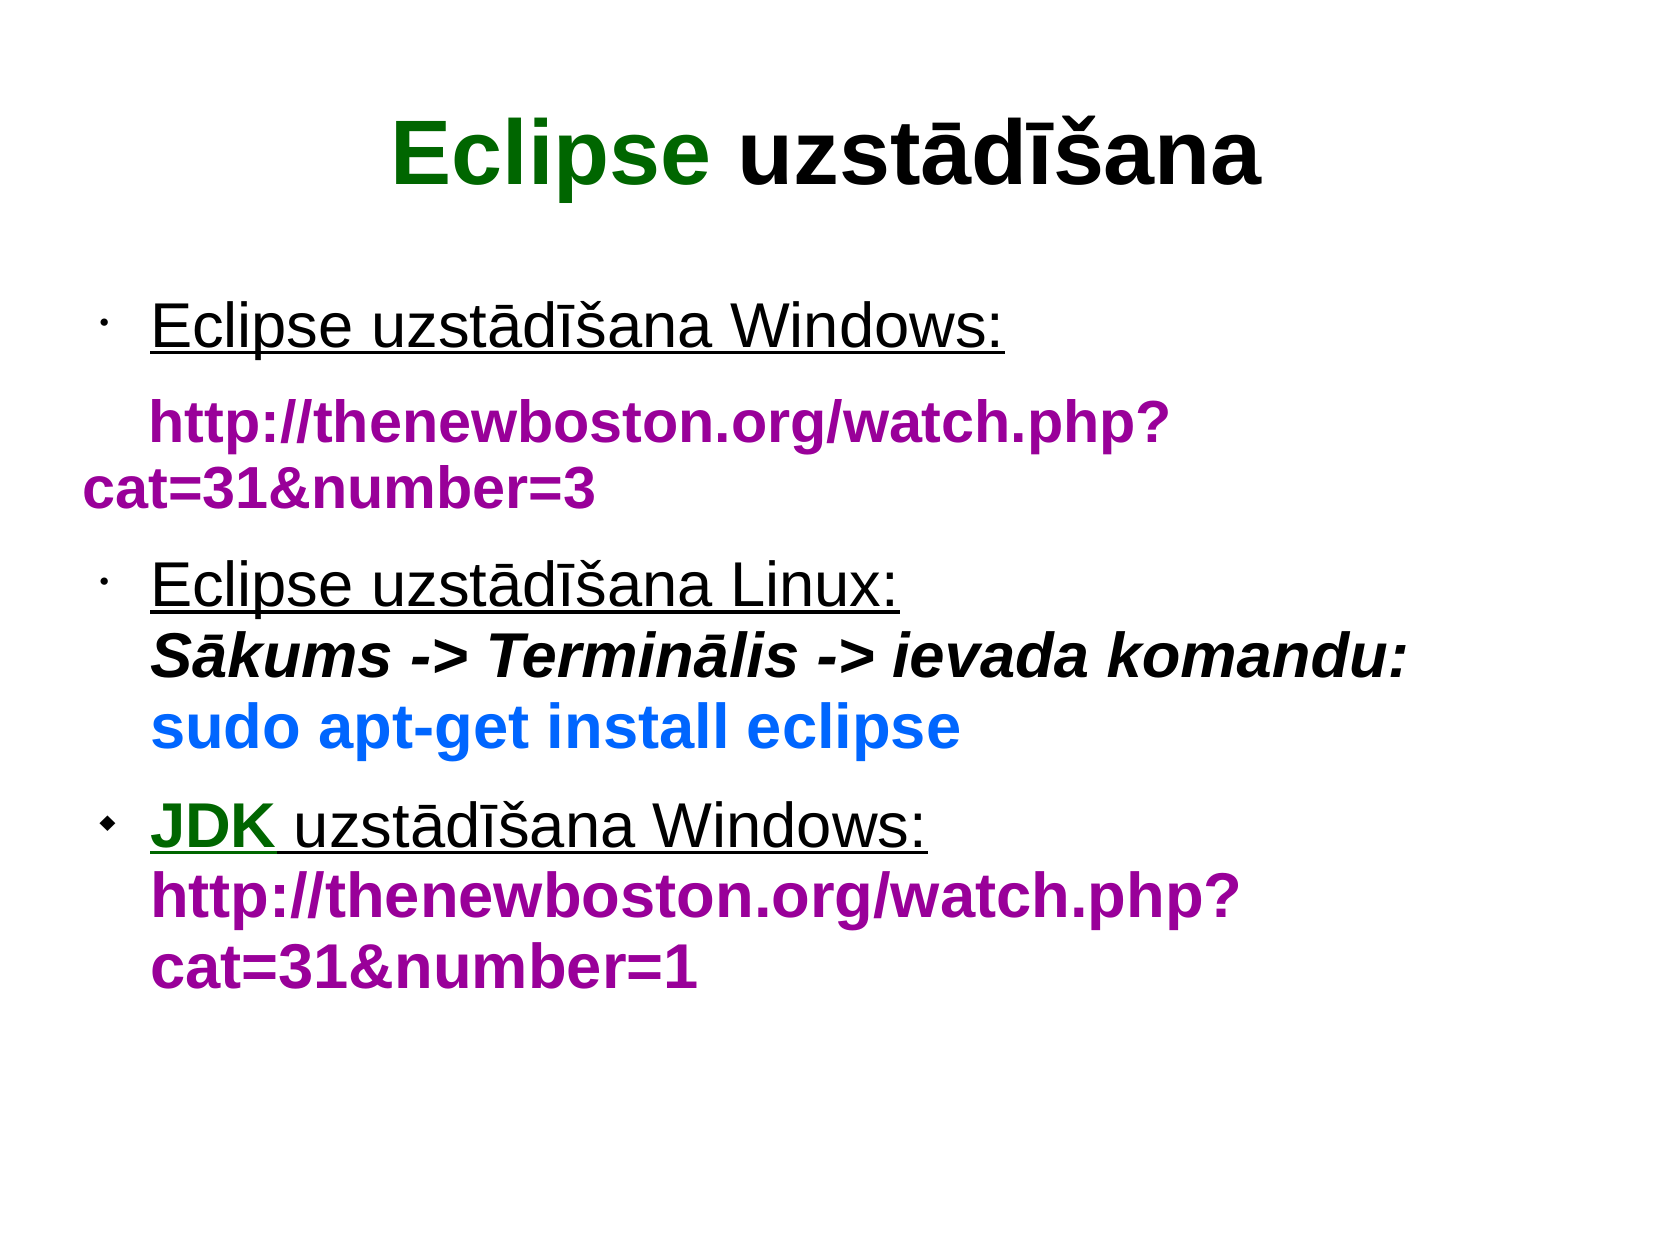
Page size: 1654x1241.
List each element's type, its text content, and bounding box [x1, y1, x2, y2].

list Eclipse uzstādīšana Windows: http://thenewboston.org/watch.php?cat=31&number=3 Eclipse uzstādīšana Linux: Sākums -> Terminālis -> ievada komandu: sudo apt-get install eclipse JDK uzstādīšana Windows: http://thenewboston.org/watch.php?cat=31&number=1 [82, 290, 1538, 1010]
title Eclipse uzstādīšana [82, 49, 1571, 257]
